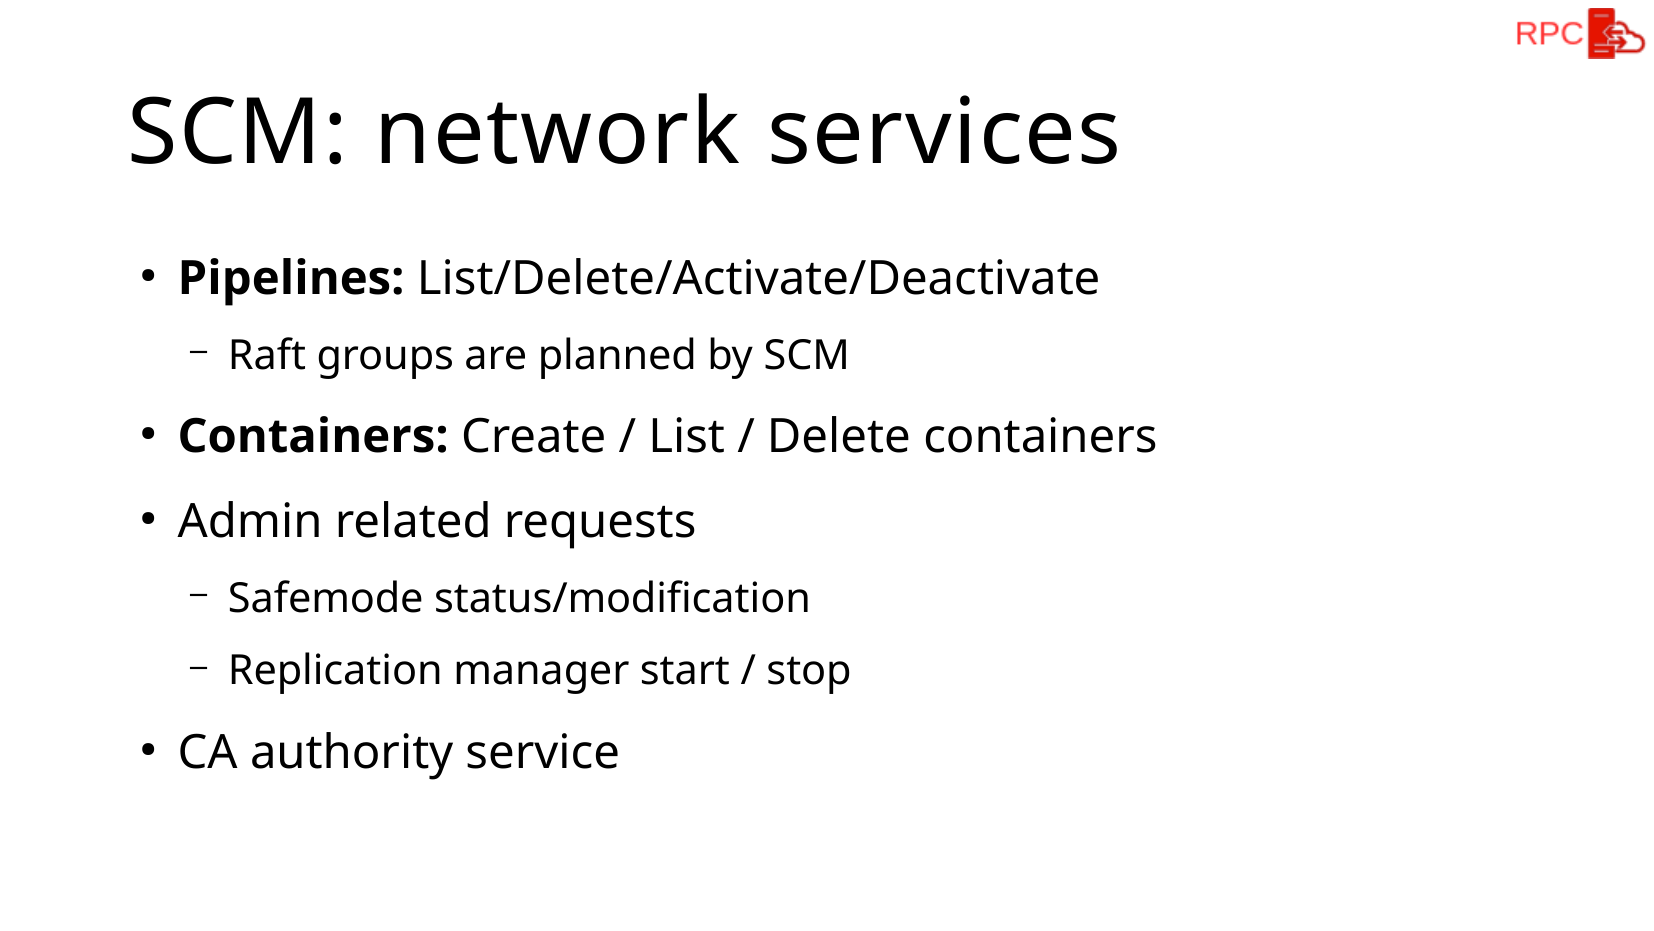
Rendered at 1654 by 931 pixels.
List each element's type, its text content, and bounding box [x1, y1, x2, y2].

picture [1513, 8, 1654, 59]
title SCM: network services [127, 69, 1654, 187]
list Pipelines: List/Delete/Activate/Deactivate Raft groups are planned by SCM Containers: Create / List / Delete containers Admin related requests Safemode status/modification Replication manager start / stop CA authority service [127, 244, 1527, 784]
